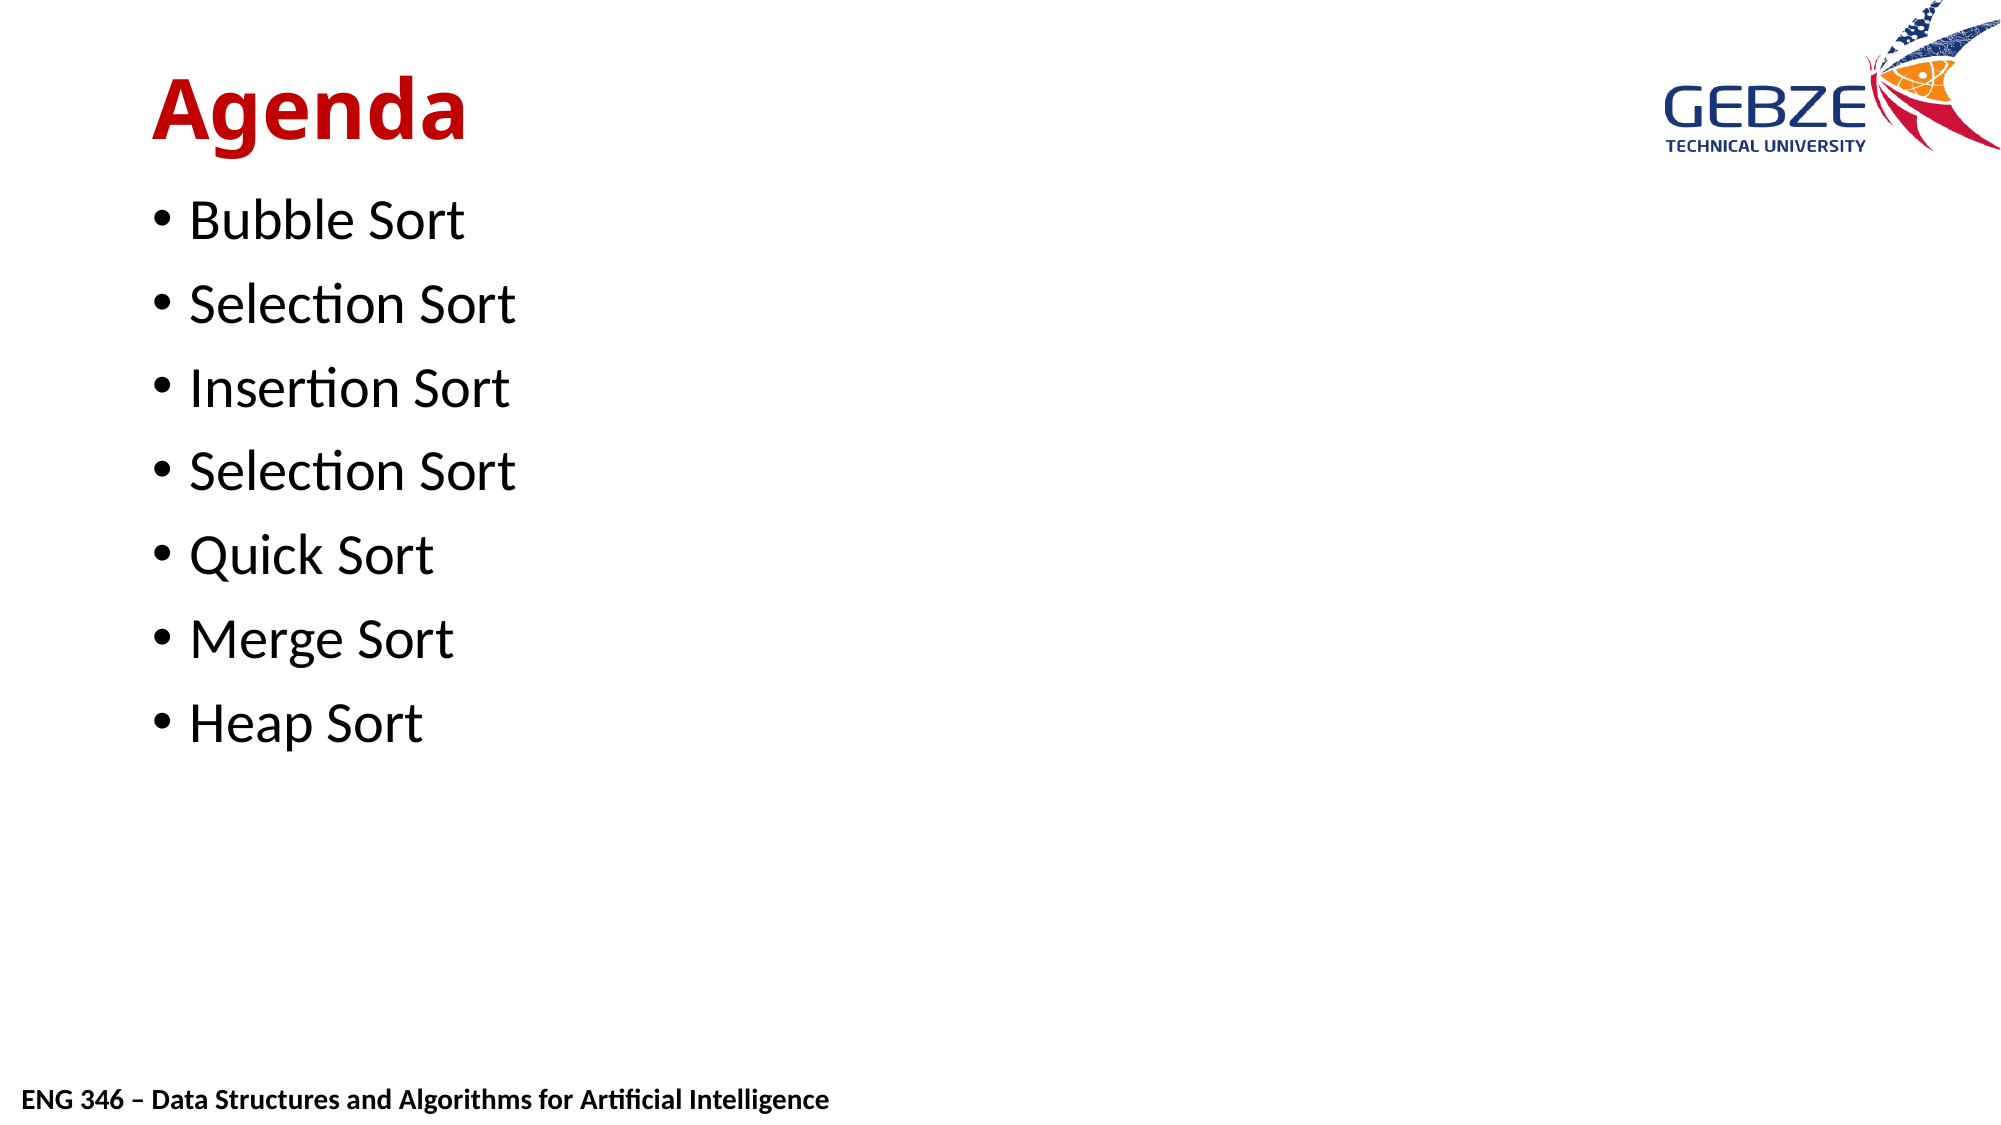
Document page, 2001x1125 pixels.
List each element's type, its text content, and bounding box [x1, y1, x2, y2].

picture [1665, 0, 2001, 152]
title Agenda [137, 59, 1863, 166]
list Bubble Sort Selection Sort Insertion Sort Selection Sort Quick Sort Merge Sort Heap Sort [137, 181, 1863, 1014]
